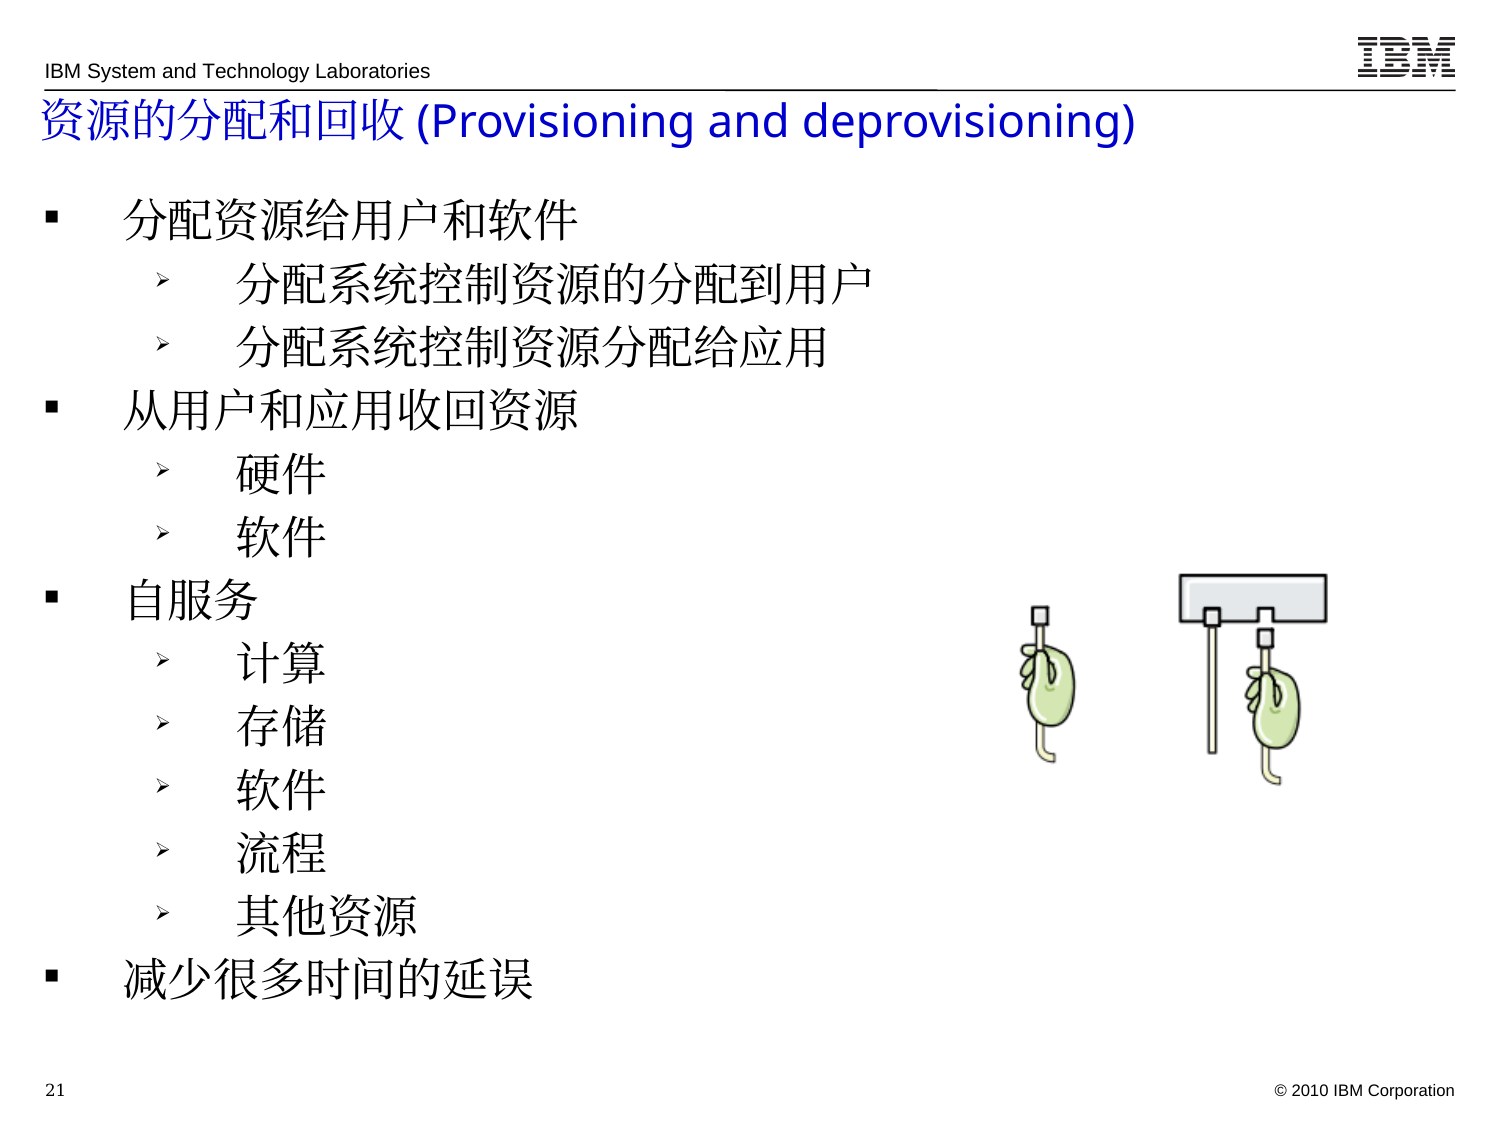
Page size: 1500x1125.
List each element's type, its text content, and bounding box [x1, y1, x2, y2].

picture [1003, 560, 1339, 794]
text_box <number> [29, 1072, 85, 1108]
title 资源的分配和回收(Provisioning and deprovisioning) [24, 90, 1446, 205]
picture [1358, 37, 1455, 77]
list 分配资源给用户和软件 分配系统控制资源的分配到用户 分配系统控制资源分配给应用 从用户和应用收回资源 硬件 软件 自服务 计算 存储 软件 流程 其他资源 减少很多时间的延误 [29, 184, 1500, 1015]
